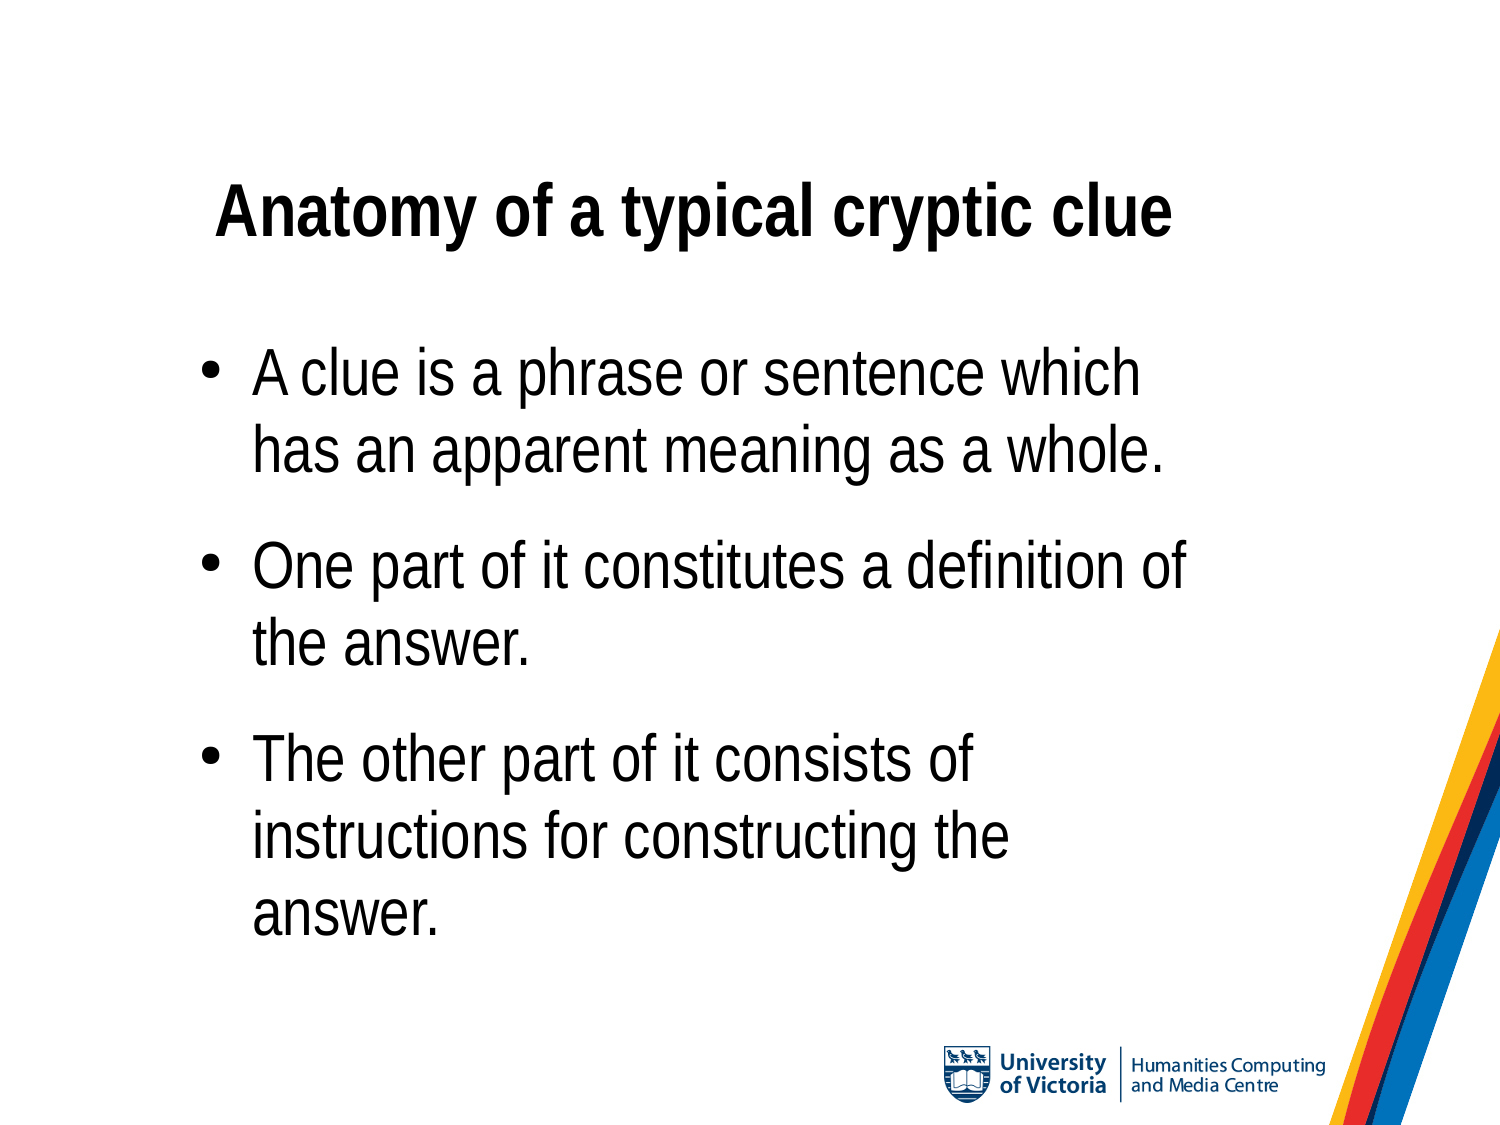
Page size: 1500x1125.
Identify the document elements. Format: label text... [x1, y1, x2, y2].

title Anatomy of a typical cryptic clue [181, 115, 1209, 304]
picture [0, 0, 1500, 1125]
list A clue is a phrase or sentence which has an apparent meaning as a whole. One part of it constitutes a definition of the answer. The other part of it consists of instructions for constructing the answer. [181, 333, 1209, 1015]
